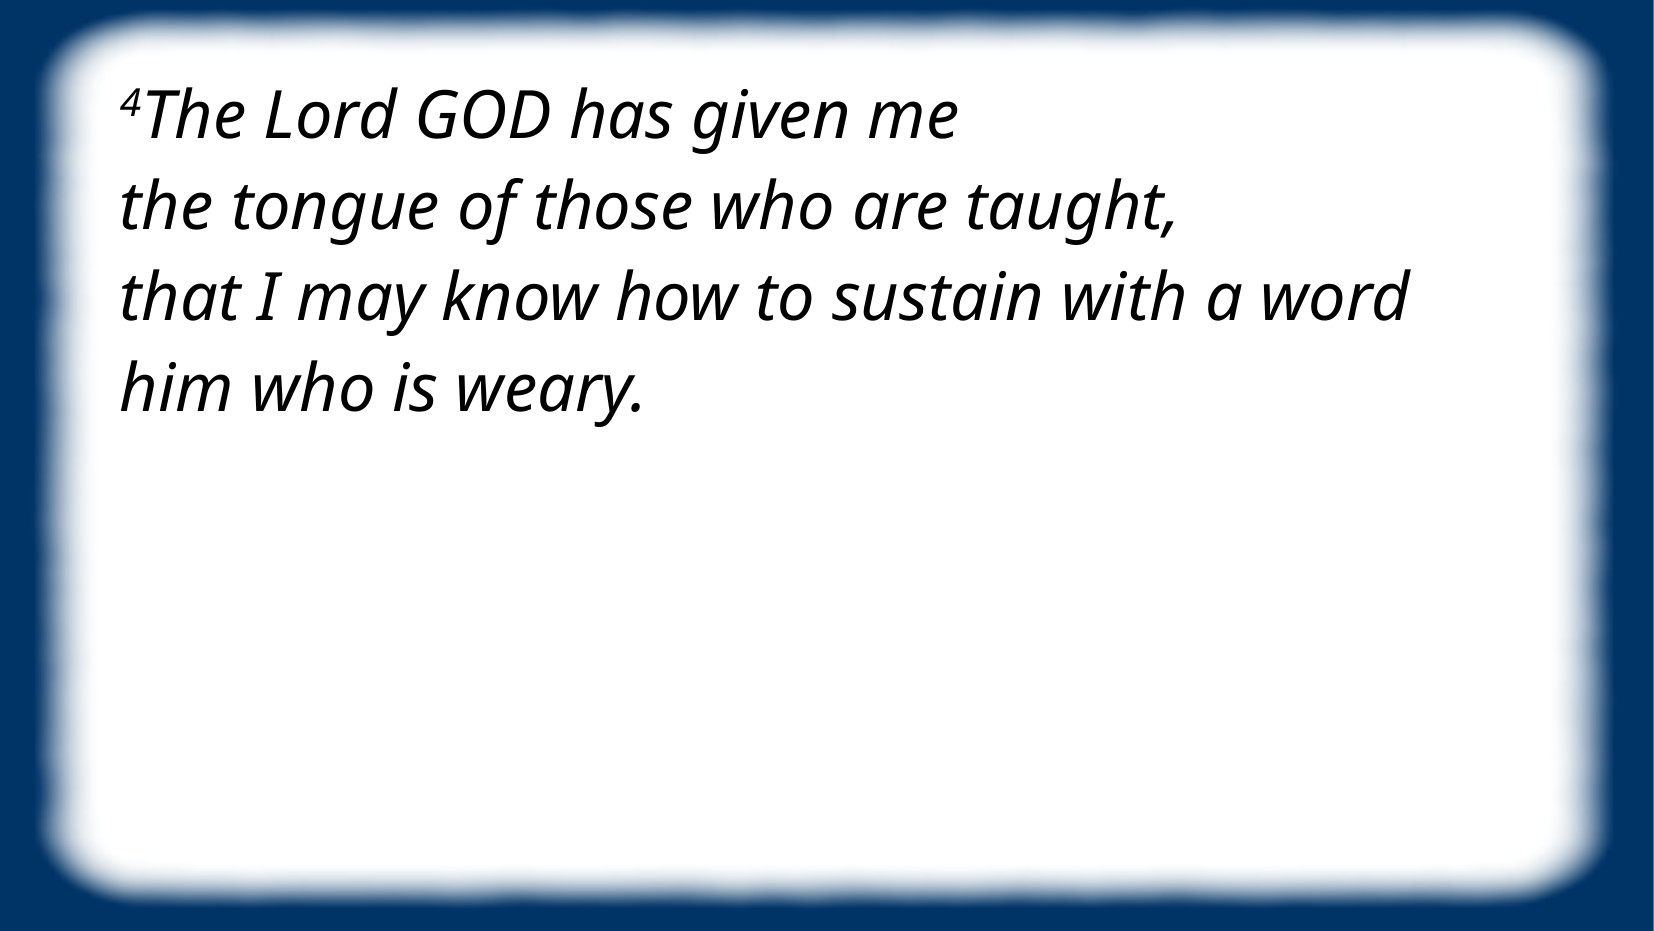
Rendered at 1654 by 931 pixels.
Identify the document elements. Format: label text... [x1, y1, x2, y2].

picture [0, 0, 1654, 931]
text_box 4The Lord GOD has given me the tongue of those who are taught, that I may know how to sustain with a word him who is weary. [105, 60, 1546, 430]
